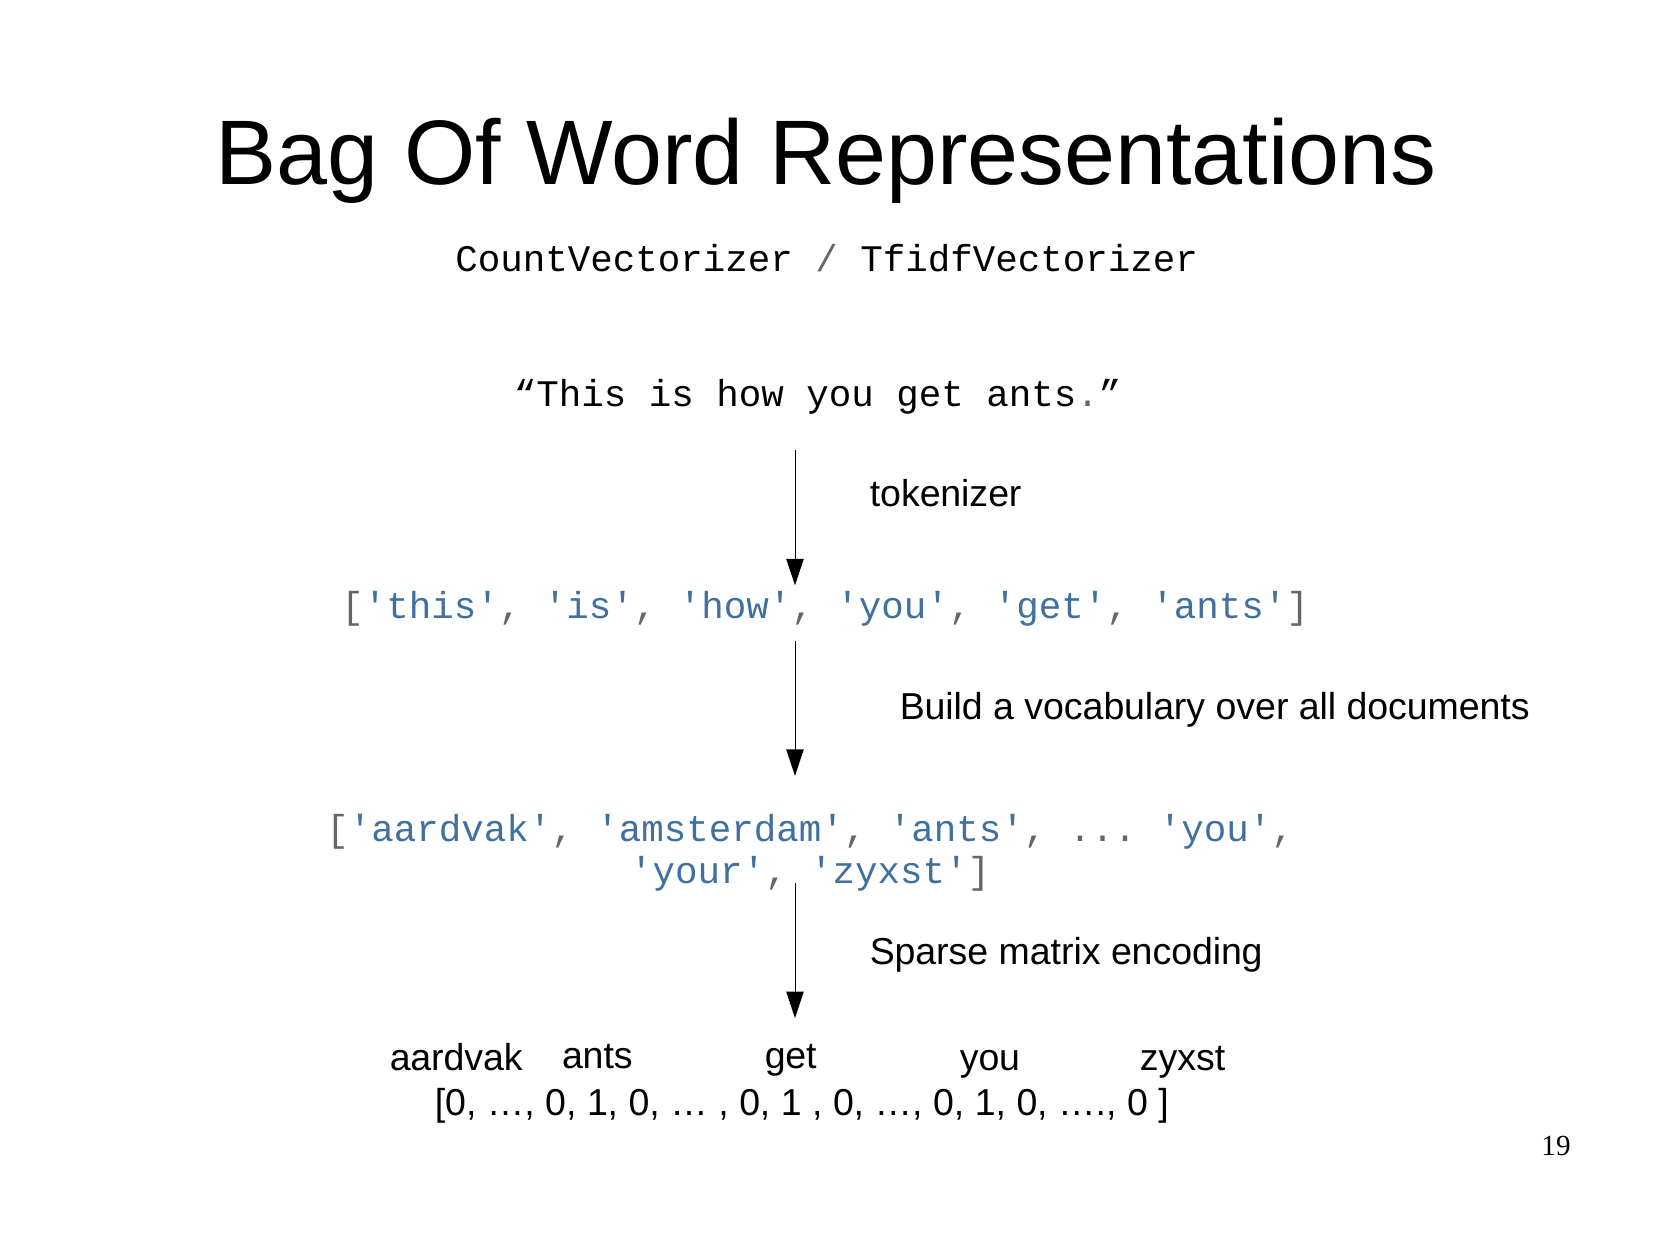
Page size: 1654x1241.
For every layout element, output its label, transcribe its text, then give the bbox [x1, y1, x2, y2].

text_box Build a vocabulary over all documents [885, 678, 1591, 777]
text_box aardvak [375, 1028, 541, 1086]
text_box [0, …, 0, 1, 0, … , 0, 1 , 0, …, 0, 1, 0, …., 0 ] [420, 1073, 1186, 1131]
text_box “This is how you get ants.” [465, 375, 1171, 419]
text_box ants [547, 1027, 698, 1088]
text_box zyxst [1125, 1028, 1261, 1086]
text_box tokenizer [855, 465, 1111, 523]
text_box ['aardvak', 'amsterdam', 'ants', ... 'you', 'your', 'zyxst'] [300, 810, 1321, 896]
text_box you [945, 1028, 1125, 1086]
text_box CountVectorizer / TfidfVectorizer [455, 240, 1199, 283]
text_box get [750, 1027, 871, 1113]
title Bag Of Word Representations [82, 49, 1571, 257]
text_box ['this', 'is', 'how', 'you', 'get', 'ants'] [315, 587, 1336, 631]
text_box Sparse matrix encoding [855, 896, 1321, 980]
